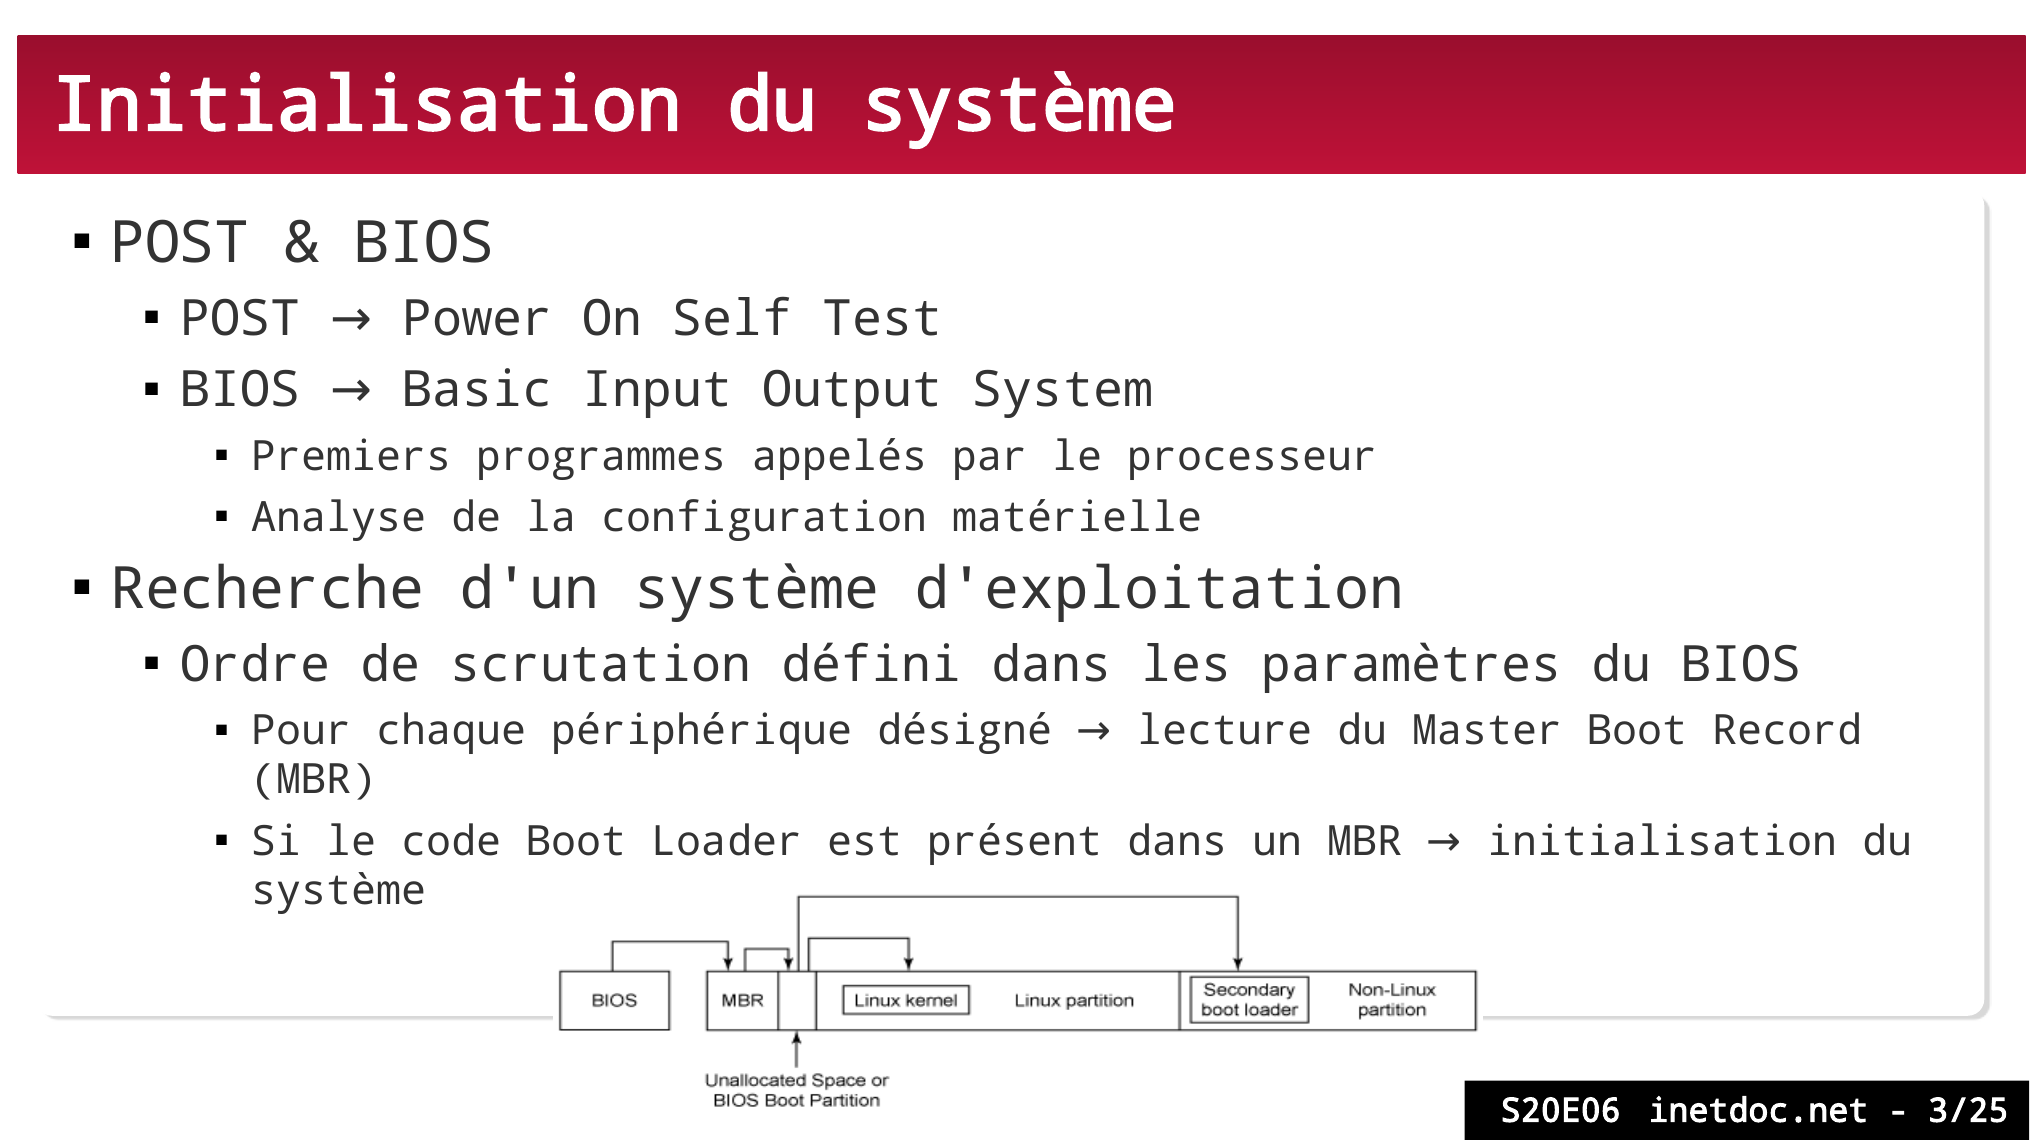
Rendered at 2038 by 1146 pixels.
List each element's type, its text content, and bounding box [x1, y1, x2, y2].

text_box S20E06 inetdoc.net - 22/25 [1464, 1080, 2030, 1140]
text_box POST & BIOS POST → Power On Self Test BIOS → Basic Input Output System Premiers programmes appelés par le processeur Analyse de la configuration matérielle Recherche d'un système d'exploitation Ordre de scrutation défini dans les paramètres du BIOS Pour chaque périphérique désigné → lecture du Master Boot Record (MBR) Si le code Boot Loader est présent dans un MBR → initialisation du système [35, 188, 1985, 1016]
text_box Initialisation du système [17, 35, 2026, 174]
picture [553, 873, 1483, 1122]
